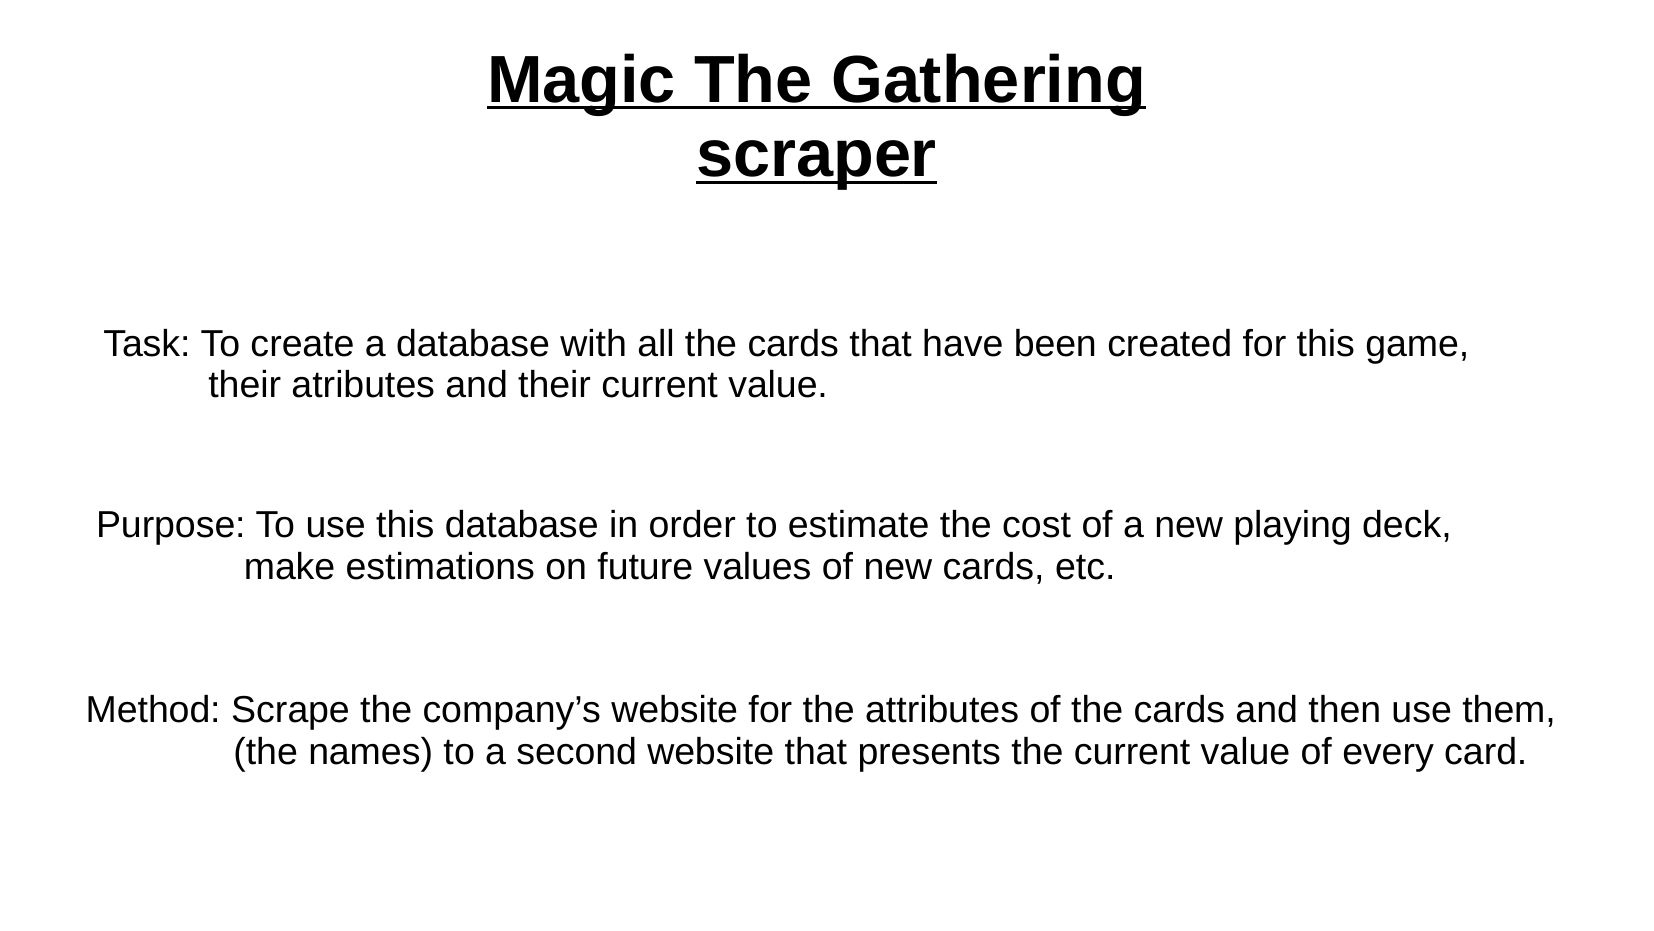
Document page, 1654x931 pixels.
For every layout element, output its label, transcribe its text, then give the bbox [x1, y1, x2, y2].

text_box Task: To create a database with all the cards that have been created for this game, their atributes and their current value. [88, 314, 1496, 414]
text_box Magic The Gathering scraper [472, 34, 1193, 272]
text_box Method: Scrape the company’s website for the attributes of the cards and then use them, (the names) to a second website that presents the current value of every card. [70, 680, 1572, 780]
text_box Purpose: To use this database in order to estimate the cost of a new playing deck, make estimations on future values of new cards, etc. [81, 496, 1489, 595]
